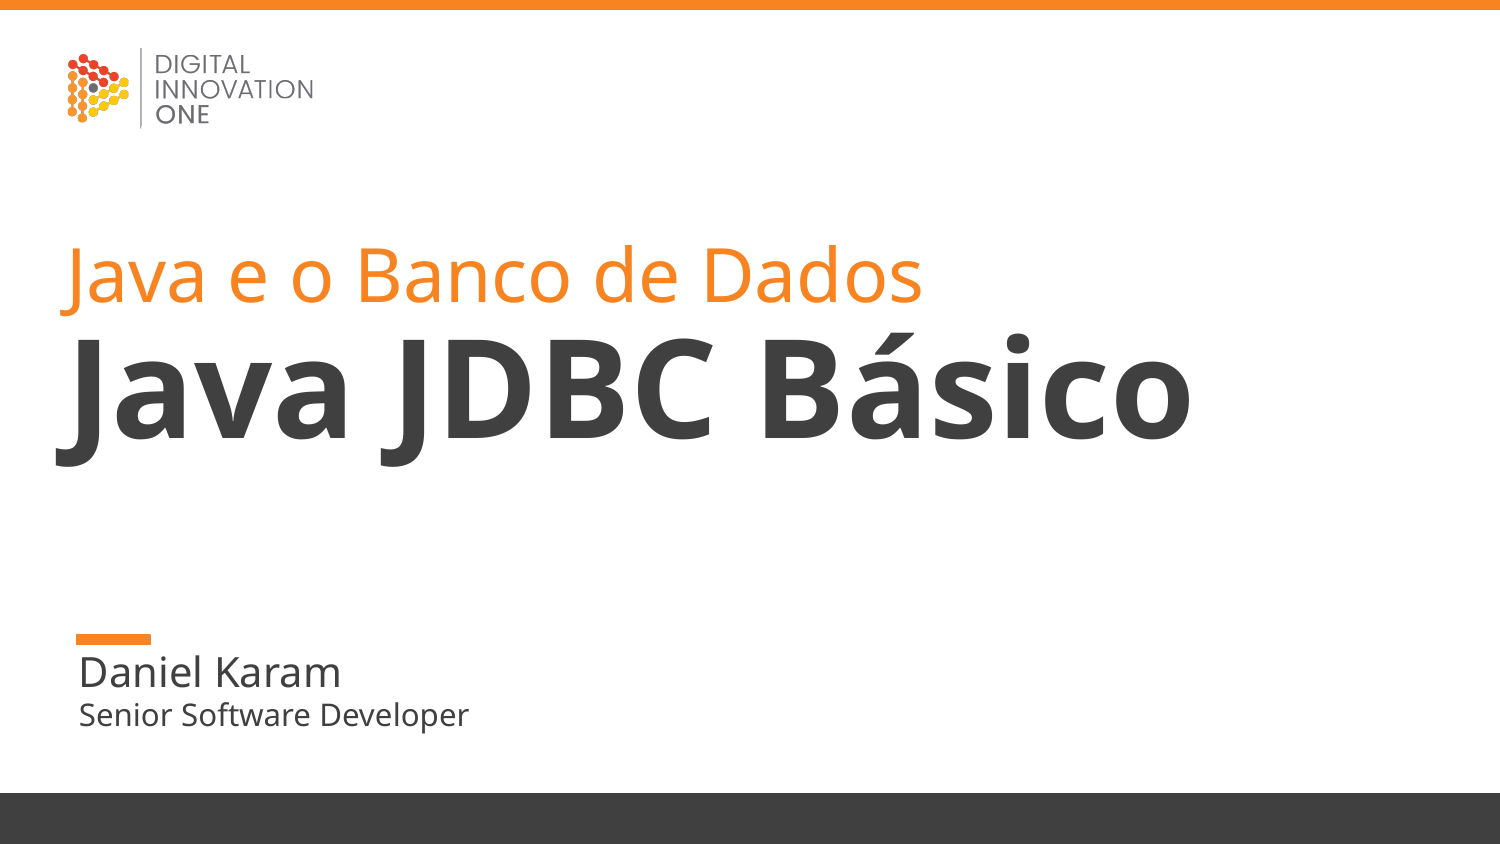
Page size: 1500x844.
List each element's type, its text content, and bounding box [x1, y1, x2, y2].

subtitle Java JDBC Básico [51, 300, 1449, 467]
title Daniel Karam Senior Software Developer [63, 644, 1462, 734]
text_box [0, 793, 1500, 844]
text_box [0, 0, 1500, 10]
text_box [76, 635, 150, 645]
picture [51, 39, 330, 137]
title Java e o Banco de Dados [51, 219, 1449, 300]
